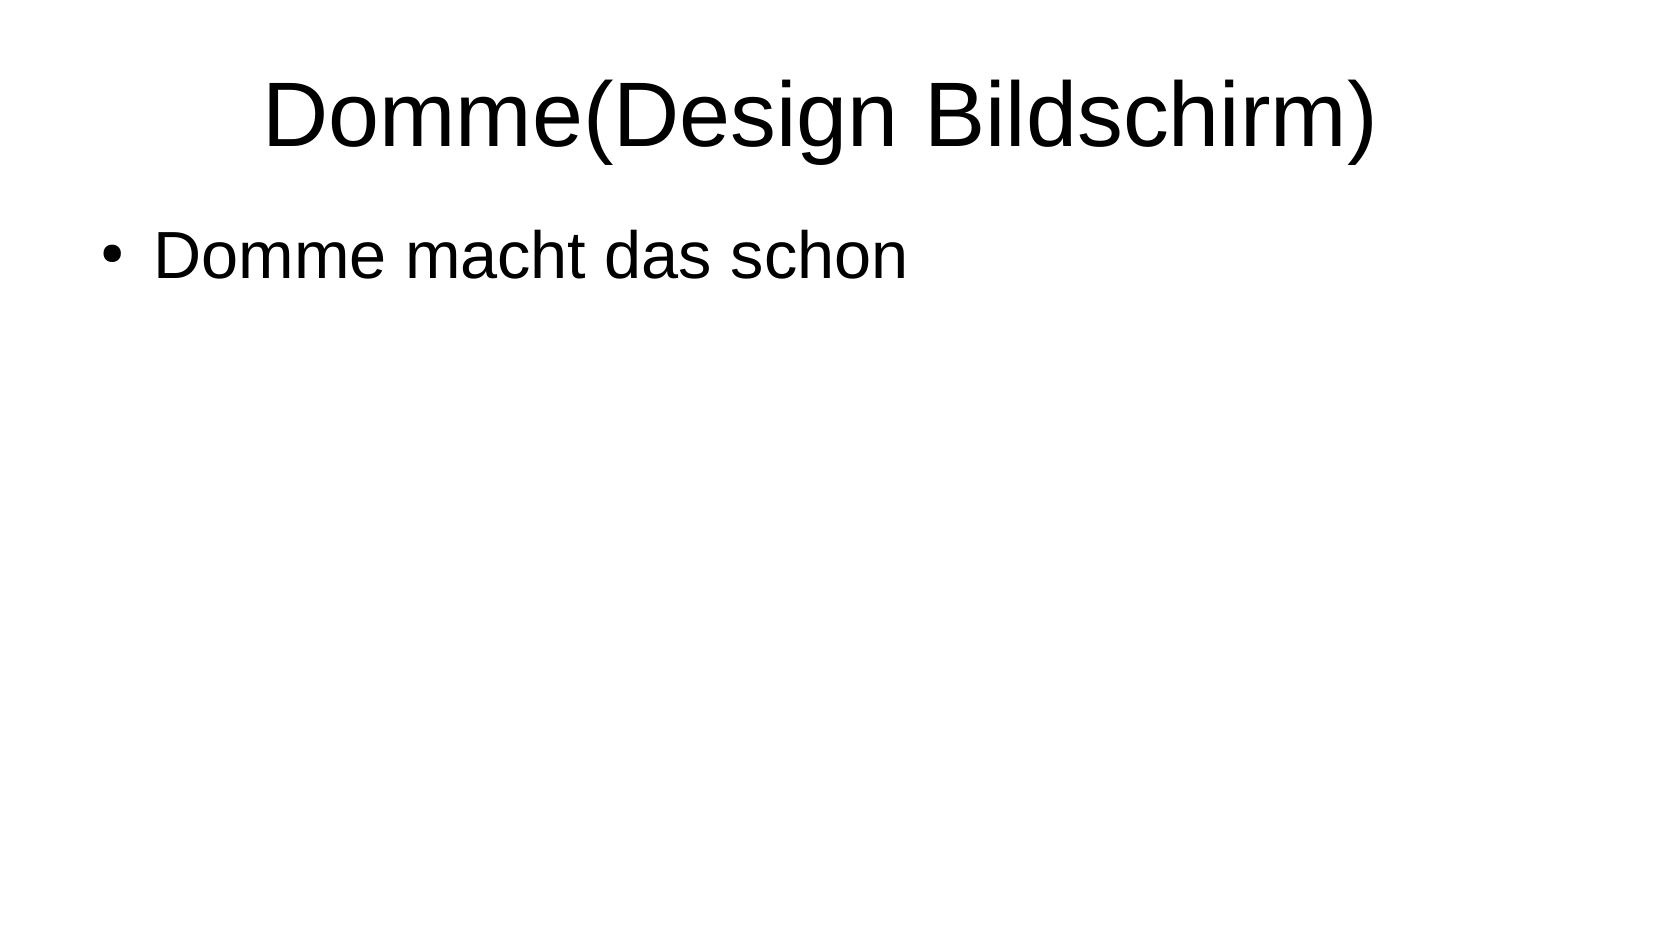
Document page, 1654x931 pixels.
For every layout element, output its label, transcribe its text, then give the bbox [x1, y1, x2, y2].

title Domme(Design Bildschirm) [76, 37, 1565, 193]
list Domme macht das schon [82, 217, 1571, 758]
